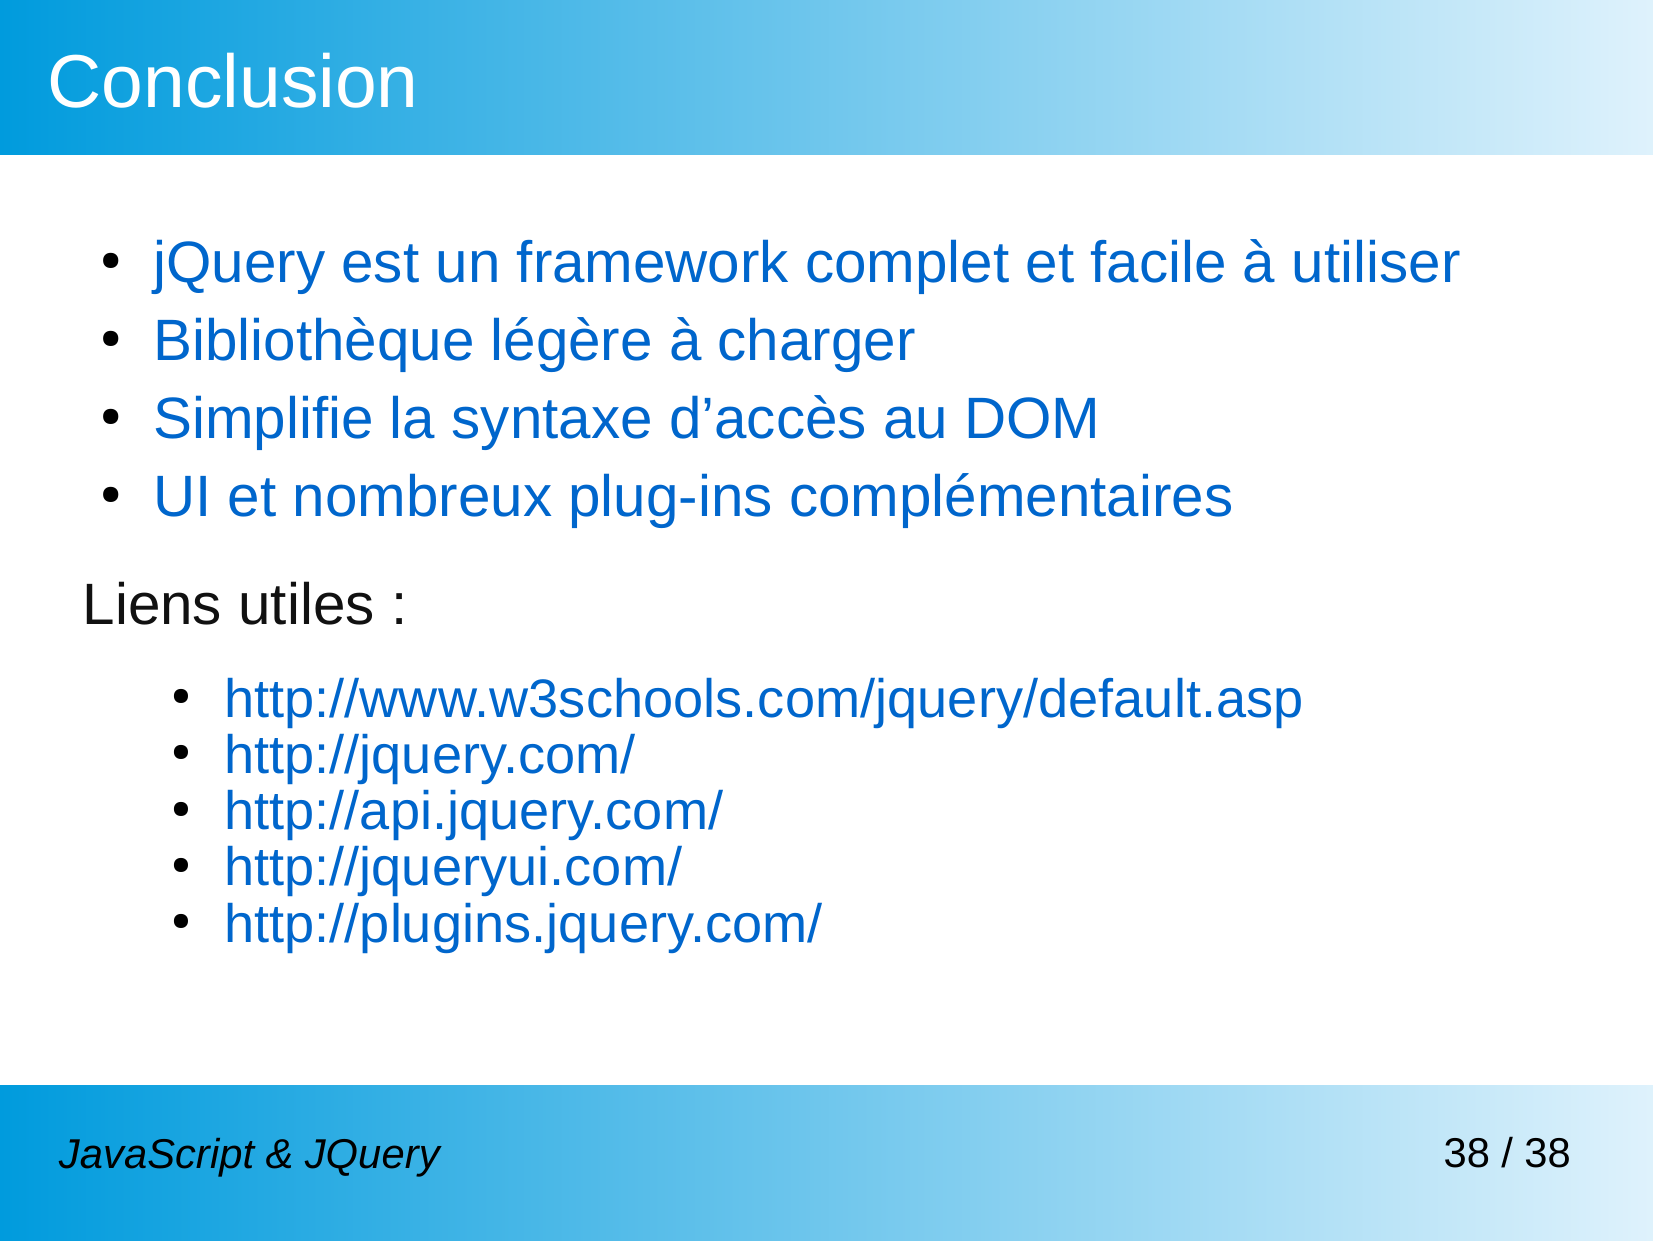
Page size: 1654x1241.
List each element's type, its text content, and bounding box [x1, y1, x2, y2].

title Conclusion [47, 28, 1536, 134]
list jQuery est un framework complet et facile à utiliser Bibliothèque légère à charger Simplifie la syntaxe d’accès au DOM UI et nombreux plug-ins complémentaires Liens utiles : http://www.w3schools.com/jquery/default.asp http://jquery.com/ http://api.jquery.com/ http://jqueryui.com/ http://plugins.jquery.com/ [82, 234, 1571, 954]
